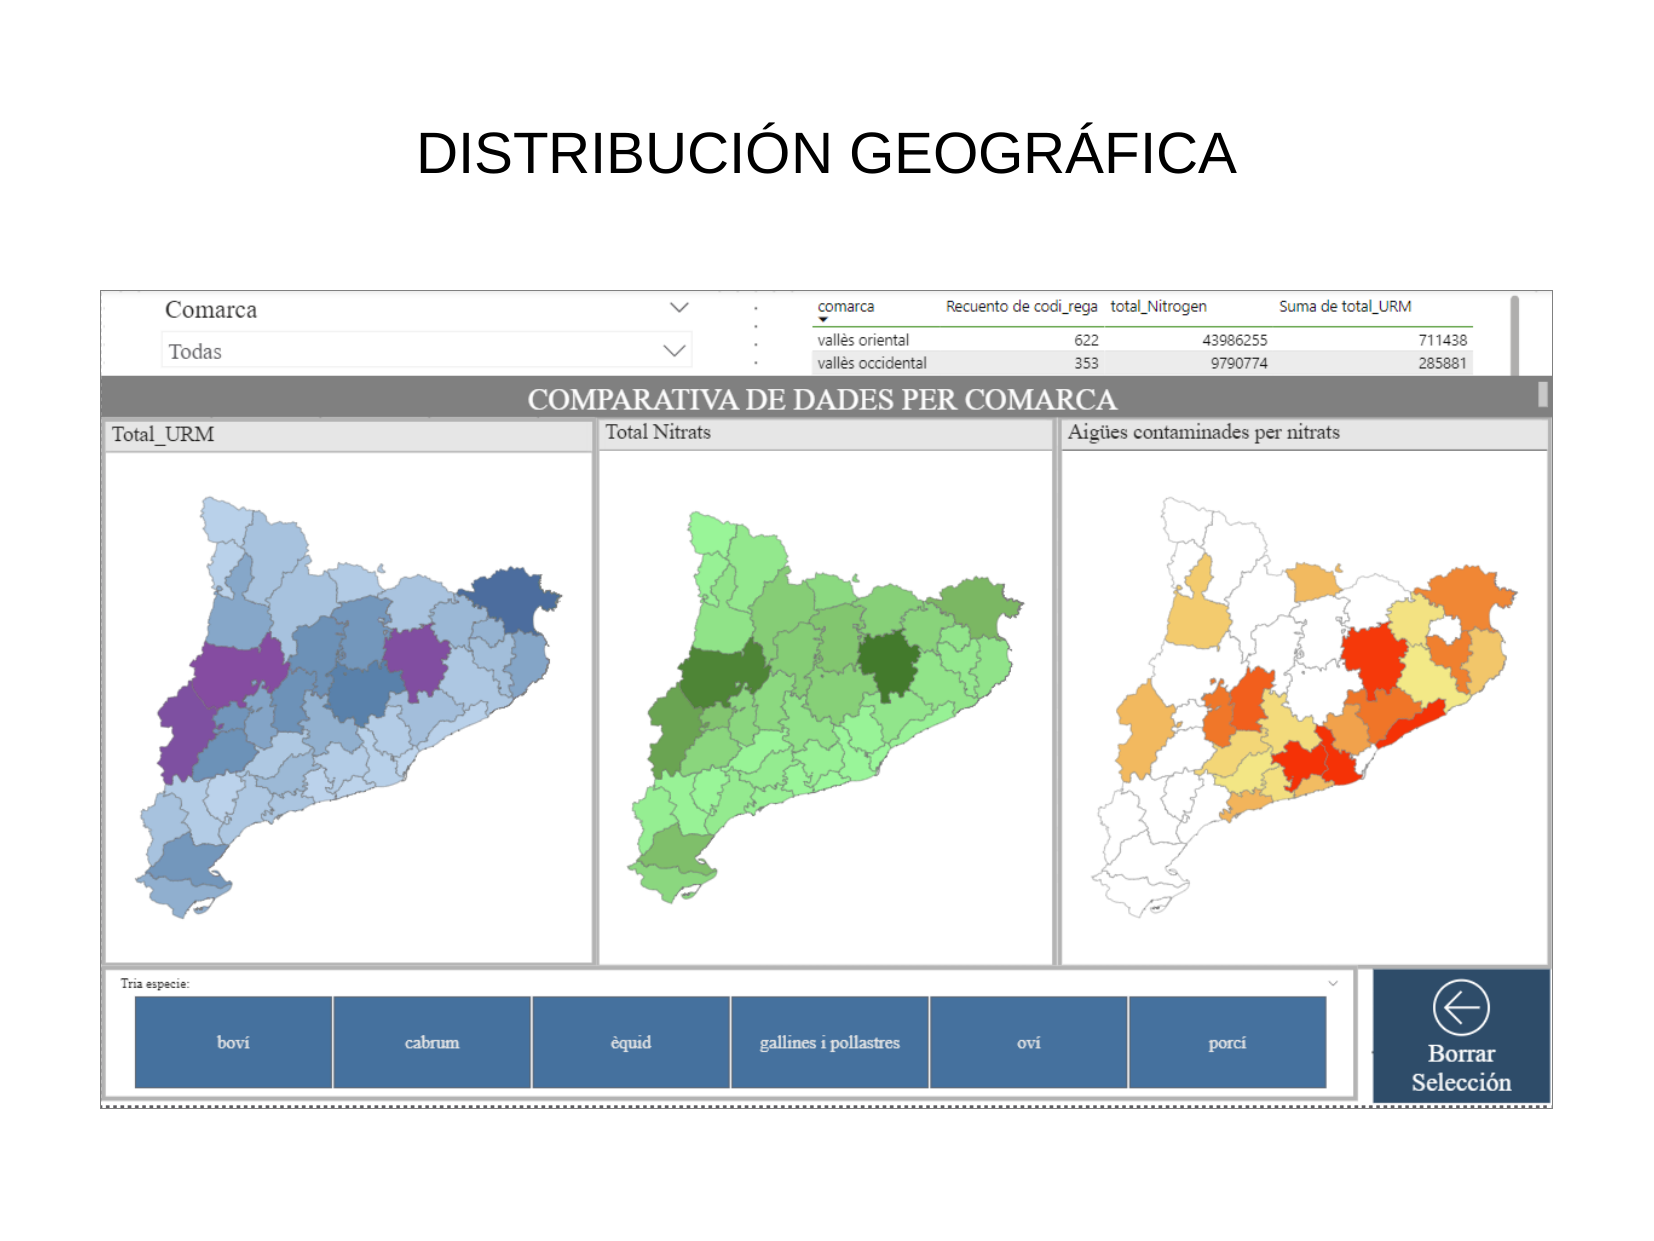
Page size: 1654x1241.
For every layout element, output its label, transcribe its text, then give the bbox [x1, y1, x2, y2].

picture [100, 290, 1553, 1109]
title DISTRIBUCIÓN GEOGRÁFICA [82, 46, 1571, 260]
